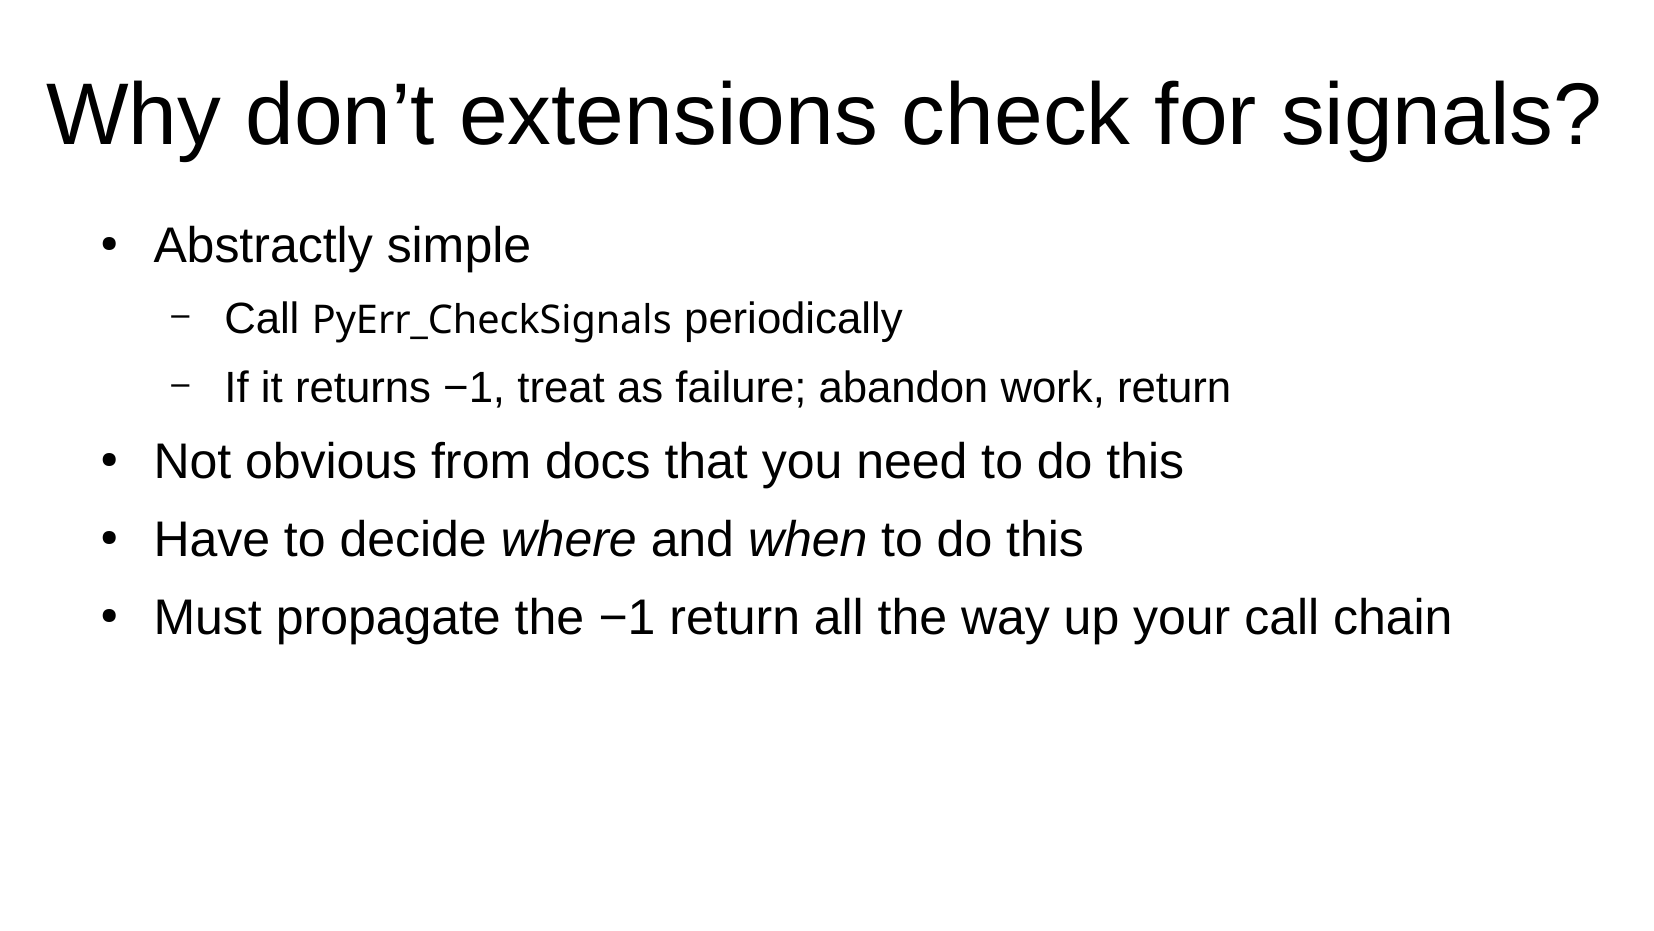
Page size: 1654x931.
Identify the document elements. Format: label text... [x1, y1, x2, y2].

list Abstractly simple Call PyErr_CheckSignals periodically If it returns −1, treat as failure; abandon work, return Not obvious from docs that you need to do this Have to decide where and when to do this Must propagate the −1 return all the way up your call chain [82, 217, 1571, 900]
title Why don’t extensions check for signals? [0, 37, 1651, 193]
